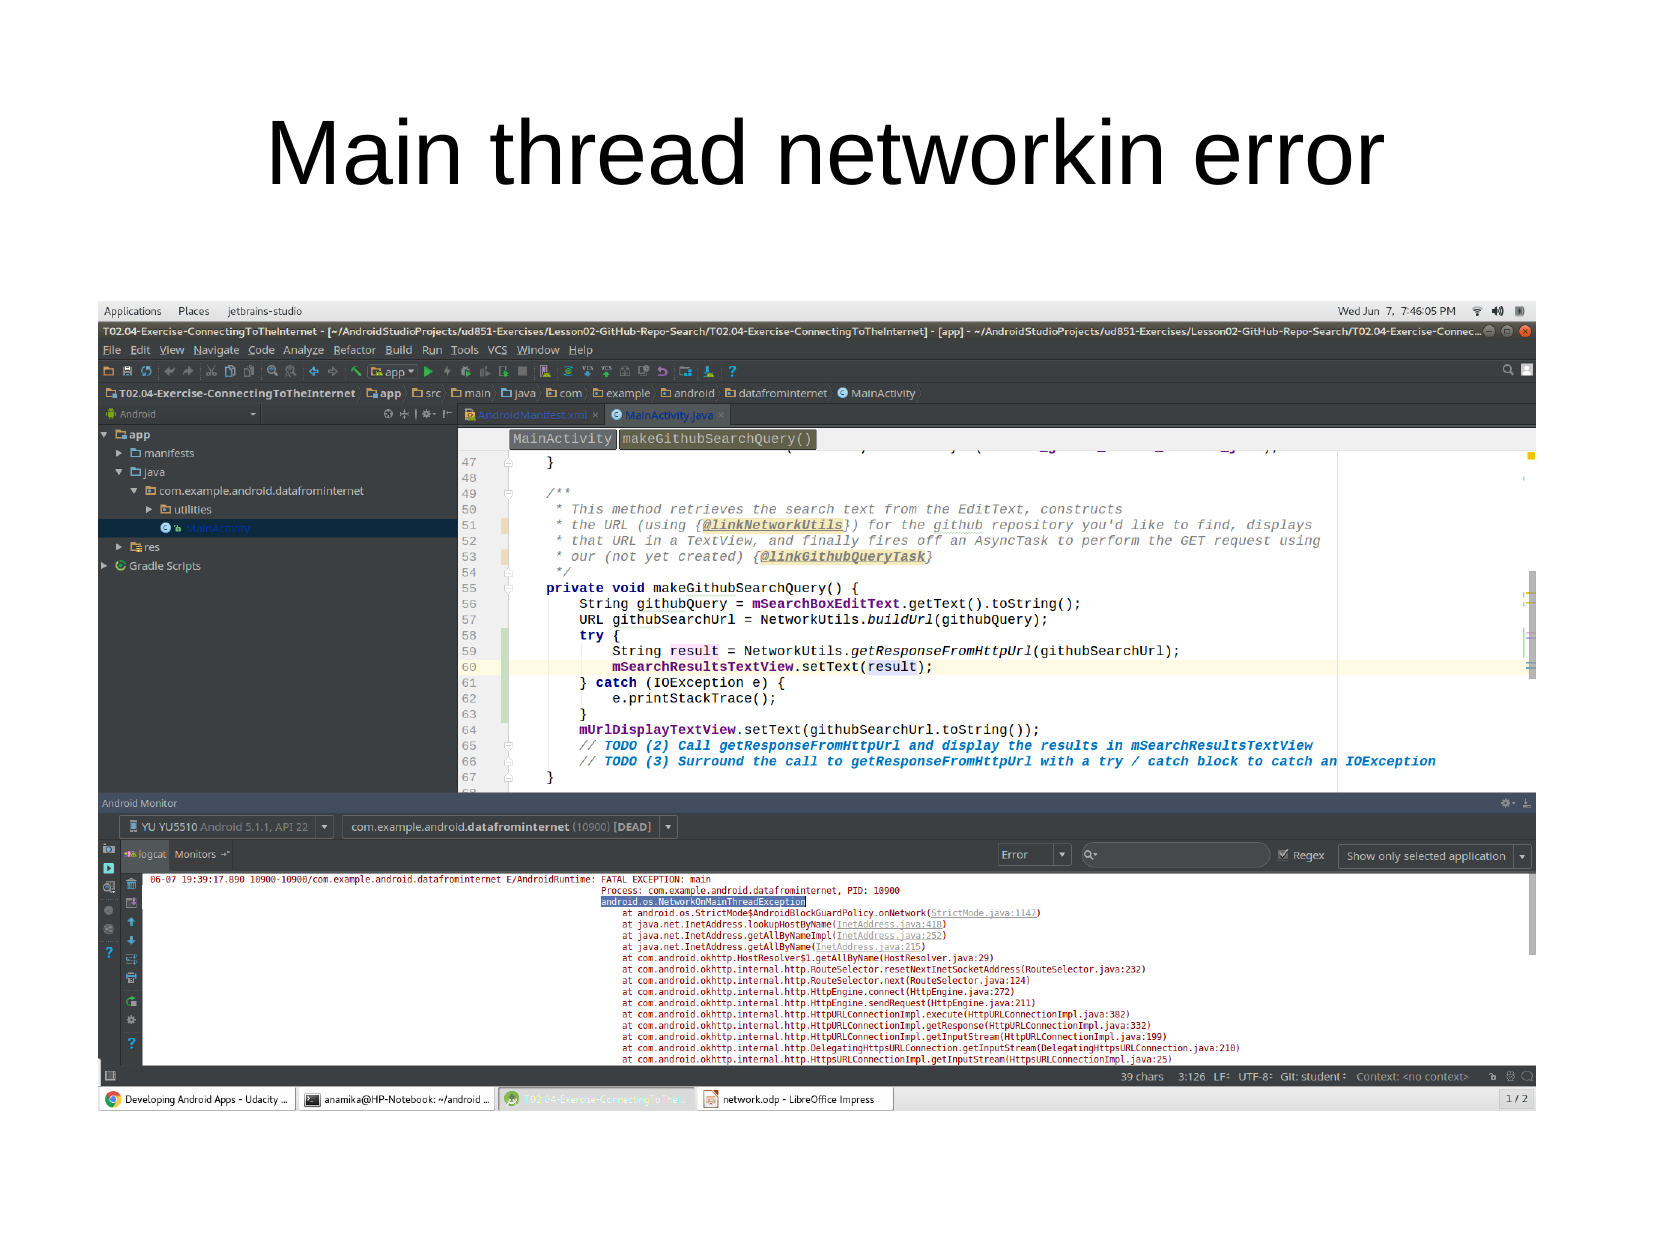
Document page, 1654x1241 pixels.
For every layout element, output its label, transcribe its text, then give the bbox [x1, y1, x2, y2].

picture [98, 301, 1536, 1111]
title Main thread networkin error [82, 49, 1571, 257]
